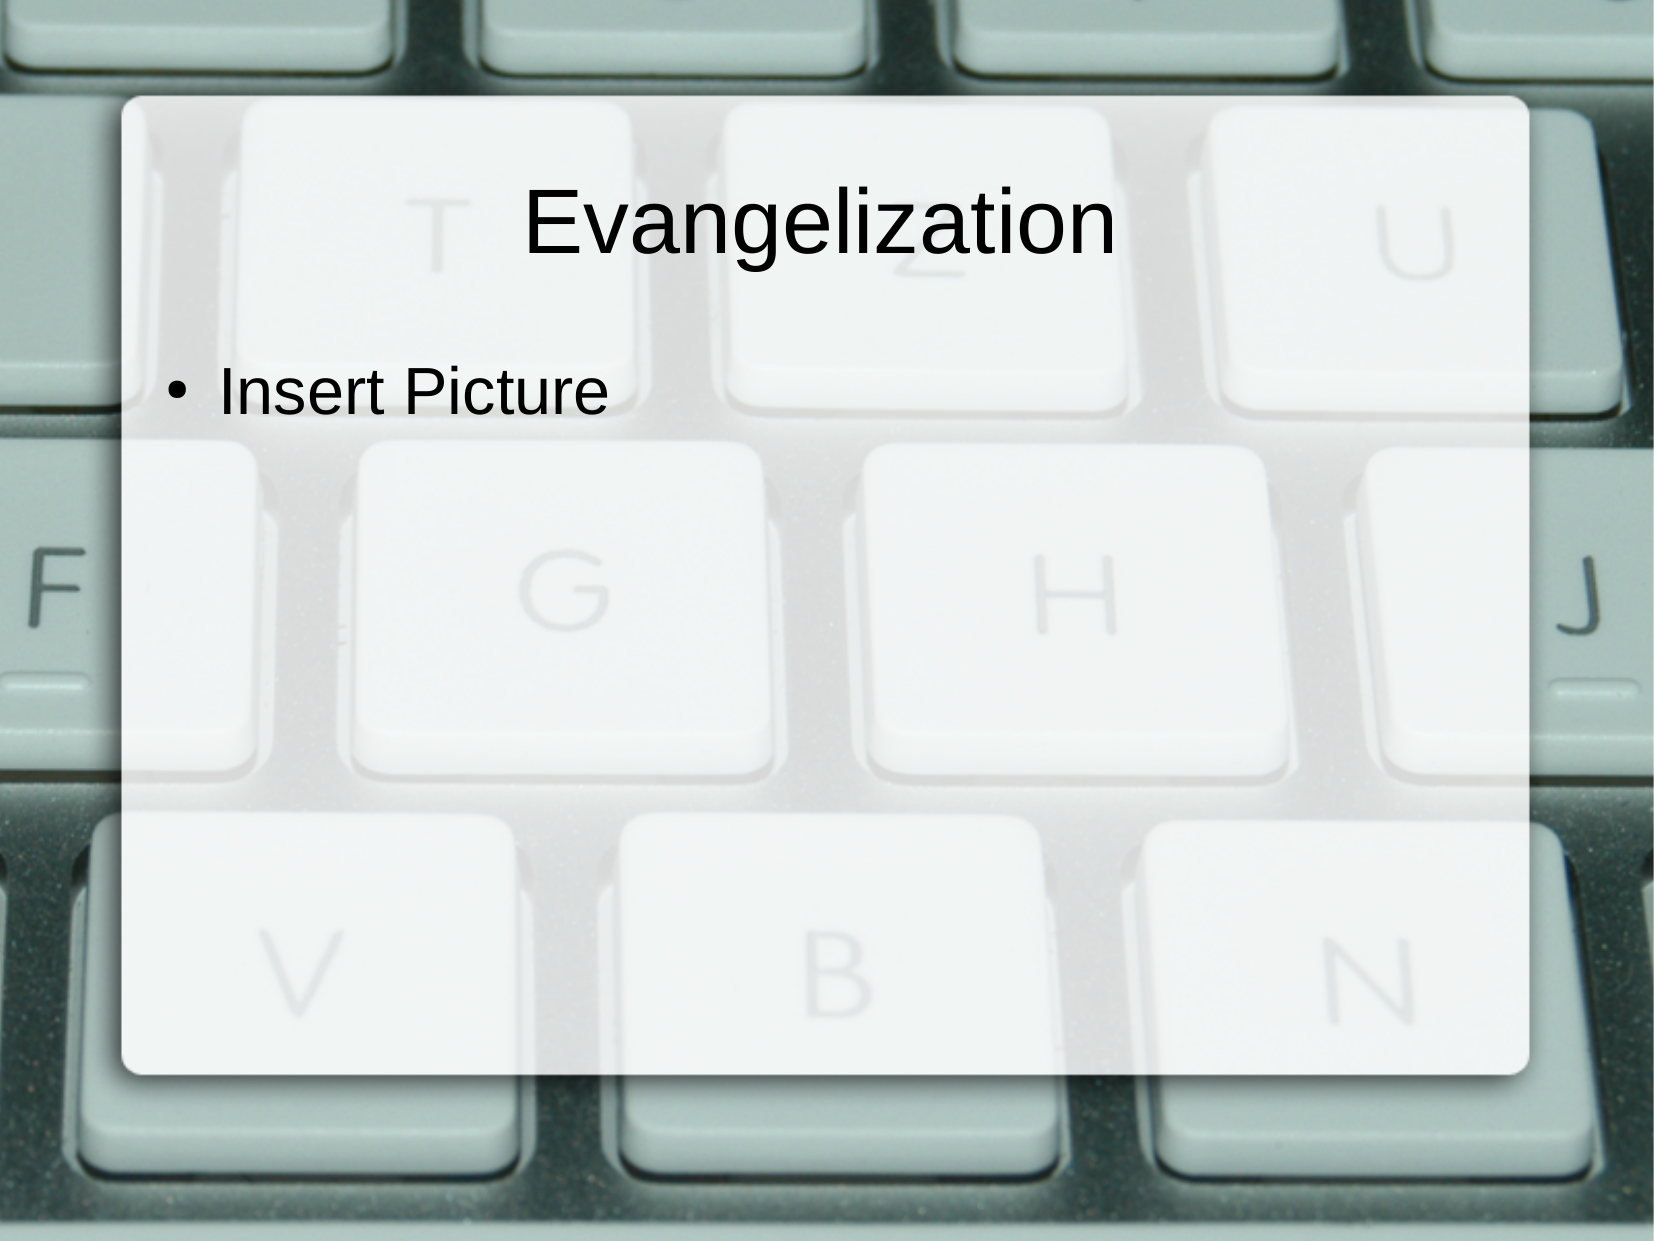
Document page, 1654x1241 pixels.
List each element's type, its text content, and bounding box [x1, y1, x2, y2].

list Insert Picture [147, 354, 1506, 1064]
picture [0, 0, 1654, 1241]
title Evangelization [135, 117, 1506, 325]
